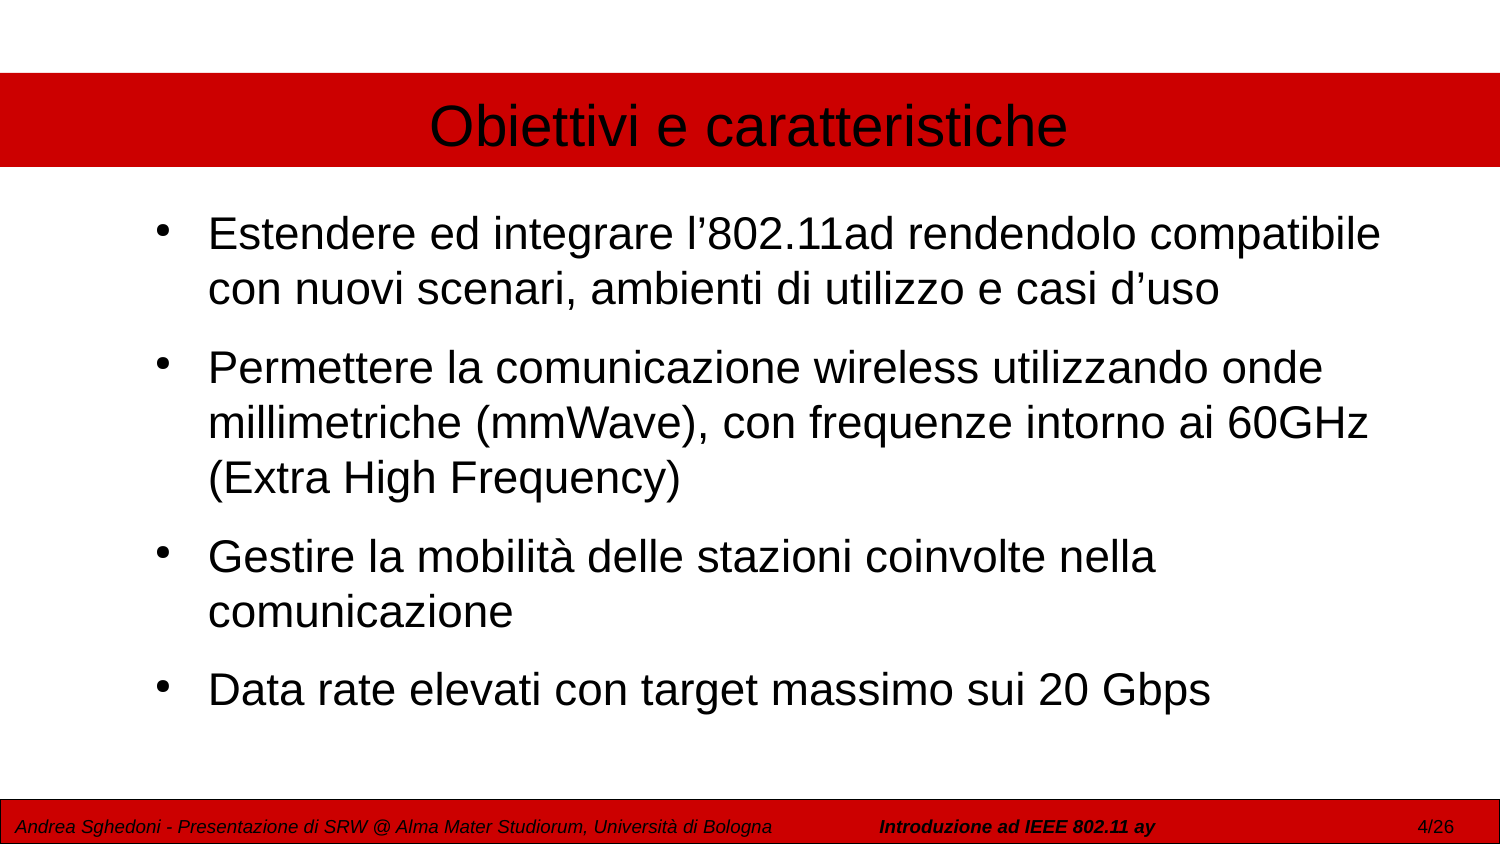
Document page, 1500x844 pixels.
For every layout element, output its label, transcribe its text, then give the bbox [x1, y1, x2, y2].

list Estendere ed integrare l’802.11ad rendendolo compatibile con nuovi scenari, ambienti di utilizzo e casi d’uso Permettere la comunicazione wireless utilizzando onde millimetriche (mmWave), con frequenze intorno ai 60GHz (Extra High Frequency) Gestire la mobilità delle stazioni coinvolte nella comunicazione Data rate elevati con target massimo sui 20 Gbps [51, 189, 1449, 750]
title Andrea Sghedoni - Presentazione di SRW @ Alma Mater Studiorum, Università di Bologna Introduzione ad IEEE 802.11 ay 4/26 [0, 799, 1500, 844]
title Obiettivi e caratteristiche [0, 72, 1500, 167]
